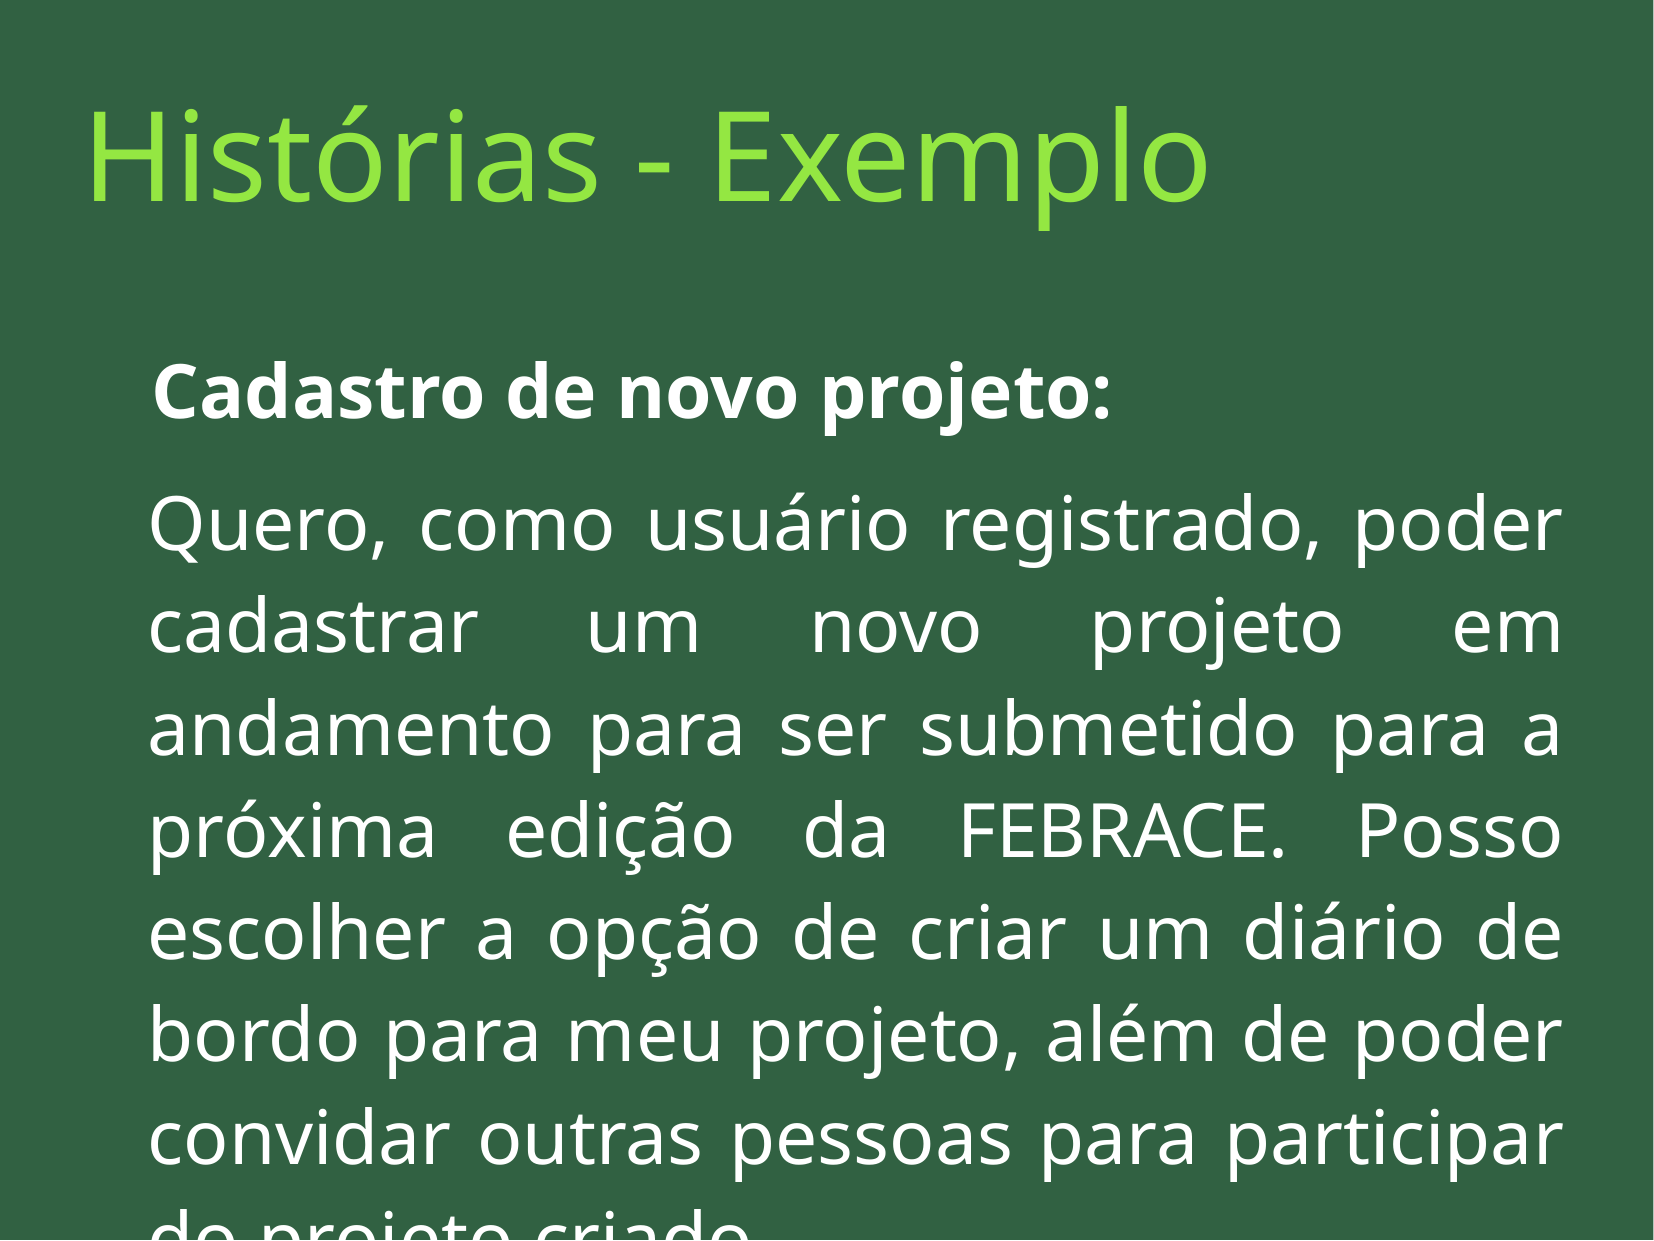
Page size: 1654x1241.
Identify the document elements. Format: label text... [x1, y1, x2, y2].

list Cadastro de novo projeto: Quero, como usuário registrado, poder cadastrar um novo projeto em andamento para ser submetido para a próxima edição da FEBRACE. Posso escolher a opção de criar um diário de bordo para meu projeto, além de poder convidar outras pessoas para participar do projeto criado. [76, 338, 1565, 1154]
title Histórias - Exemplo [82, 49, 1571, 257]
